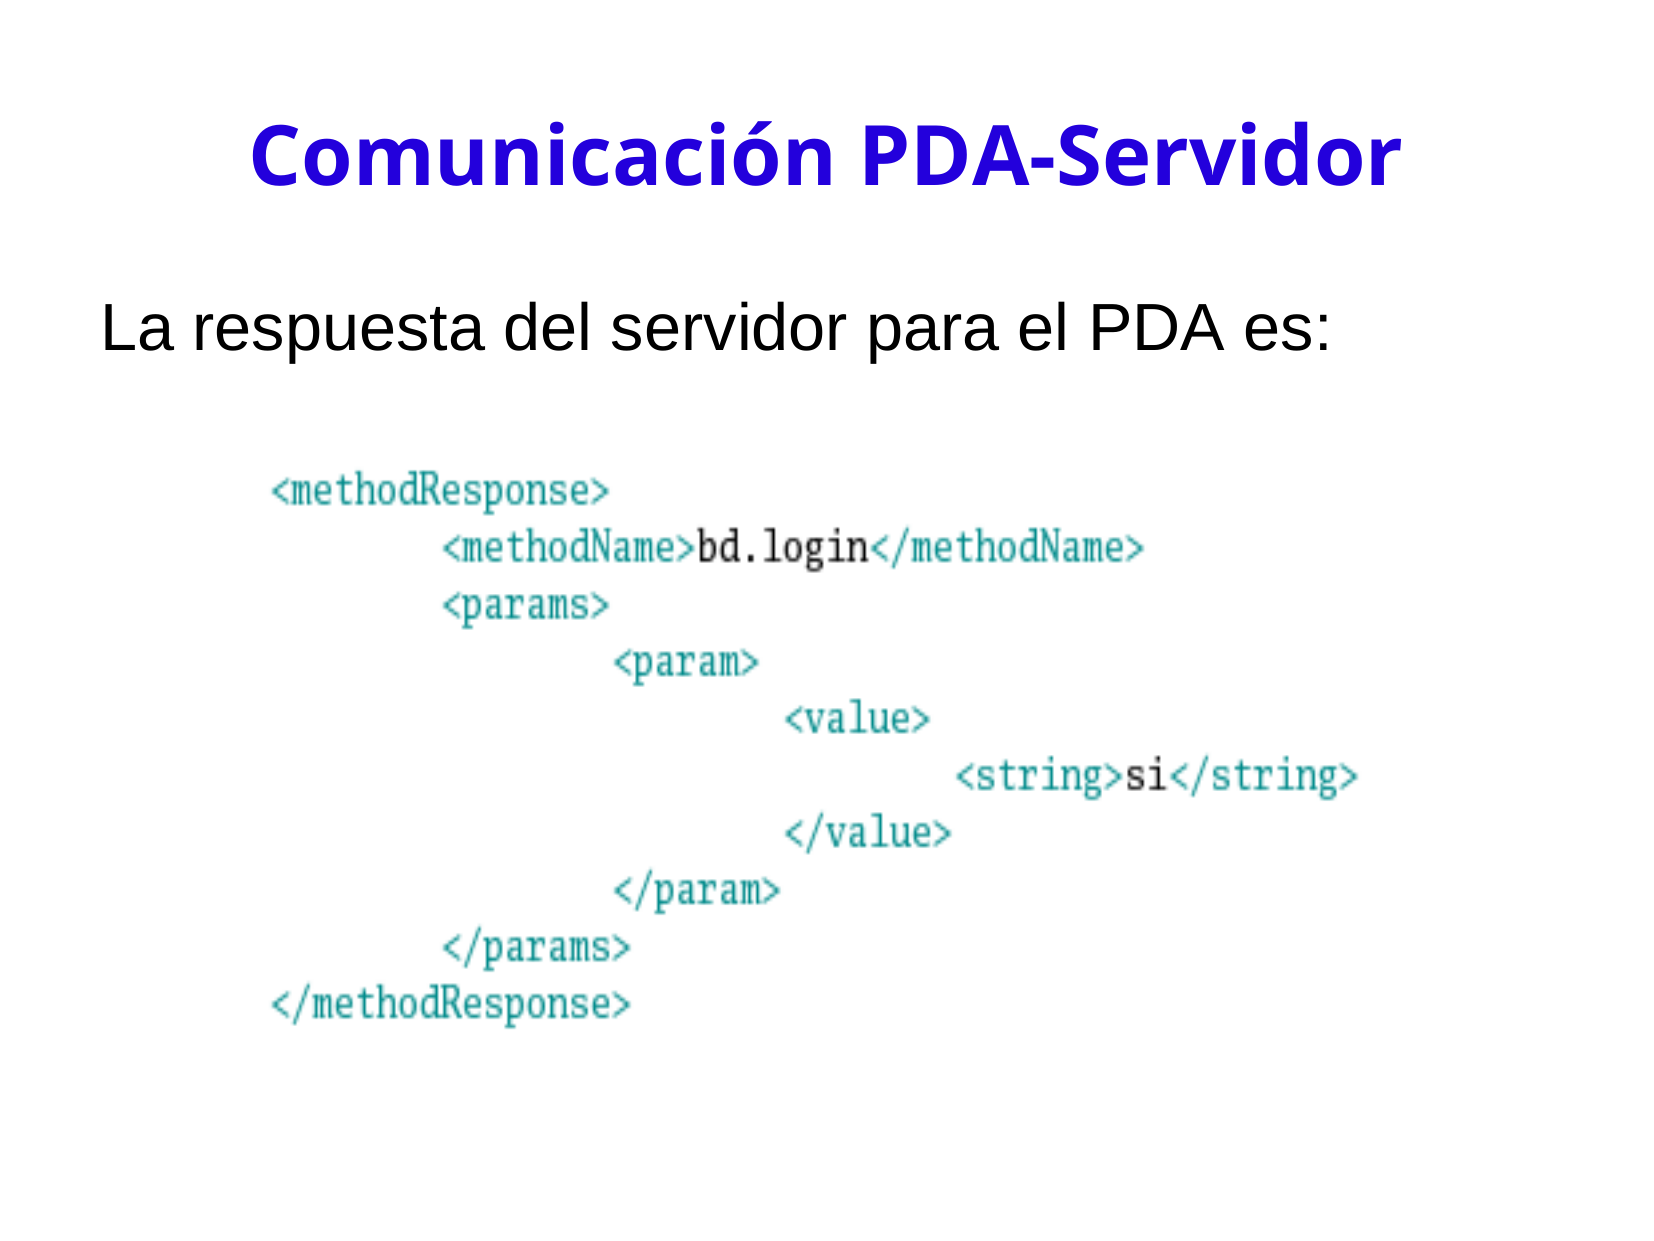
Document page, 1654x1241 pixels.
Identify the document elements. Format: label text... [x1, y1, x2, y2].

title Comunicación PDA-Servidor [82, 49, 1571, 257]
list La respuesta del servidor para el PDA es: [82, 290, 1571, 681]
picture [265, 442, 1388, 1093]
